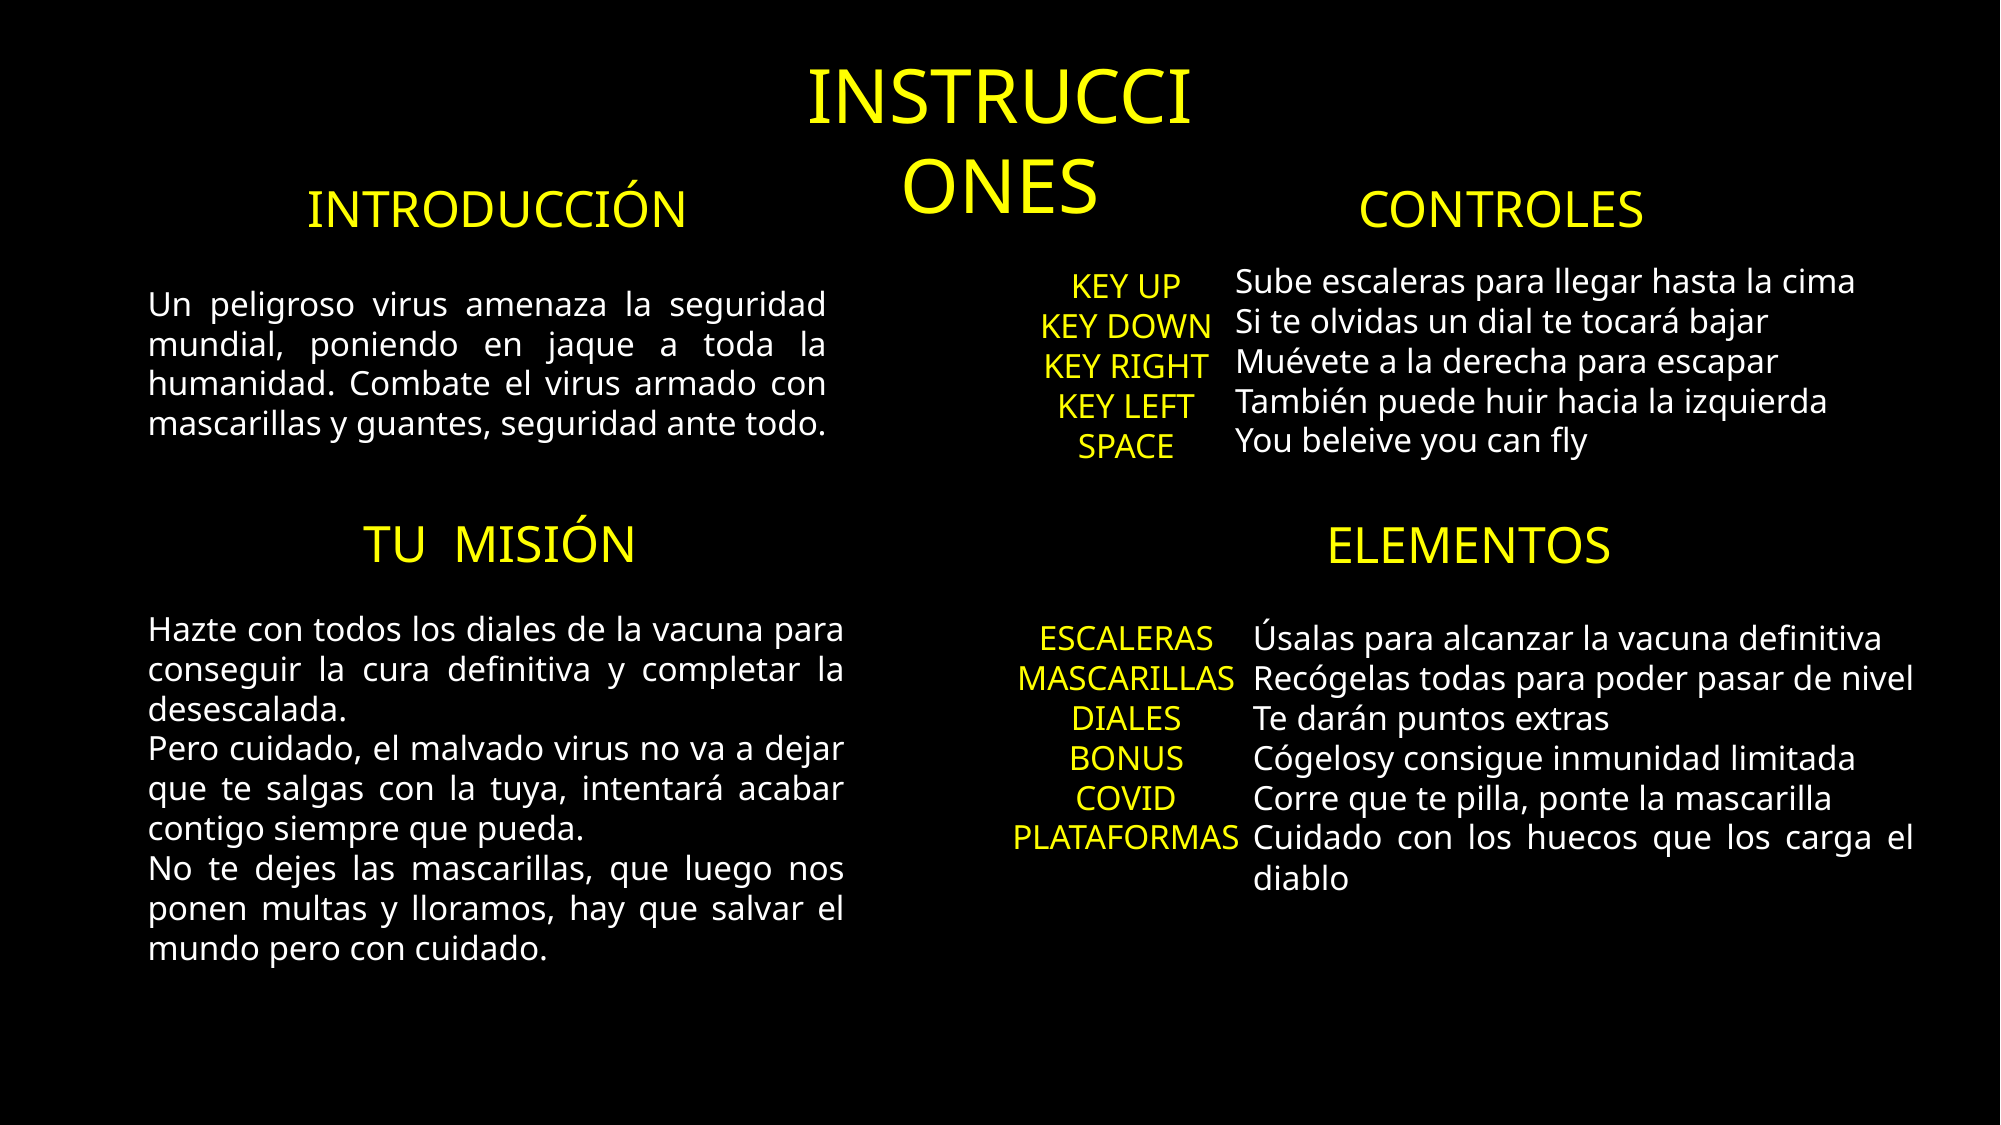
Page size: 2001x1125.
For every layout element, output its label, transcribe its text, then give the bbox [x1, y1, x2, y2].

text_box ESCALERAS MASCARILLAS DIALES BONUS COVID PLATAFORMAS [931, 609, 1237, 868]
text_box ELEMENTOS [1274, 505, 1664, 582]
text_box Hazte con todos los diales de la vacuna para conseguir la cura definitiva y completar la desescalada. Pero cuidado, el malvado virus no va a dejar que te salgas con la tuya, intentará acabar contigo siempre que pueda. No te dejes las mascarillas, que luego nos ponen multas y lloramos, hay que salvar el mundo pero con cuidado. [132, 600, 868, 980]
text_box INTRODUCCIÓN [273, 170, 724, 246]
text_box Sube escaleras para llegar hasta la cima Si te olvidas un dial te tocará bajar Muévete a la derecha para escapar También puede huir hacia la izquierda You beleive you can fly [1219, 252, 1980, 475]
text_box KEY UP KEY DOWN KEY RIGHT KEY LEFT SPACE [999, 257, 1253, 481]
text_box Úsalas para alcanzar la vacuna definitiva Recógelas todas para poder pasar de nivel Te darán puntos extras Cógelosy consigue inmunidad limitada Corre que te pilla, ponte la mascarilla Cuidado con los huecos que los carga el diablo [1237, 609, 1962, 868]
text_box TU MISIÓN [336, 505, 665, 581]
text_box Un peligroso virus amenaza la seguridad mundial, poniendo en jaque a toda la humanidad. Combate el virus armado con mascarillas y guantes, seguridad ante todo. [132, 275, 868, 452]
text_box CONTROLES [1276, 170, 1727, 246]
text_box INSTRUCCIONES [780, 40, 1220, 147]
